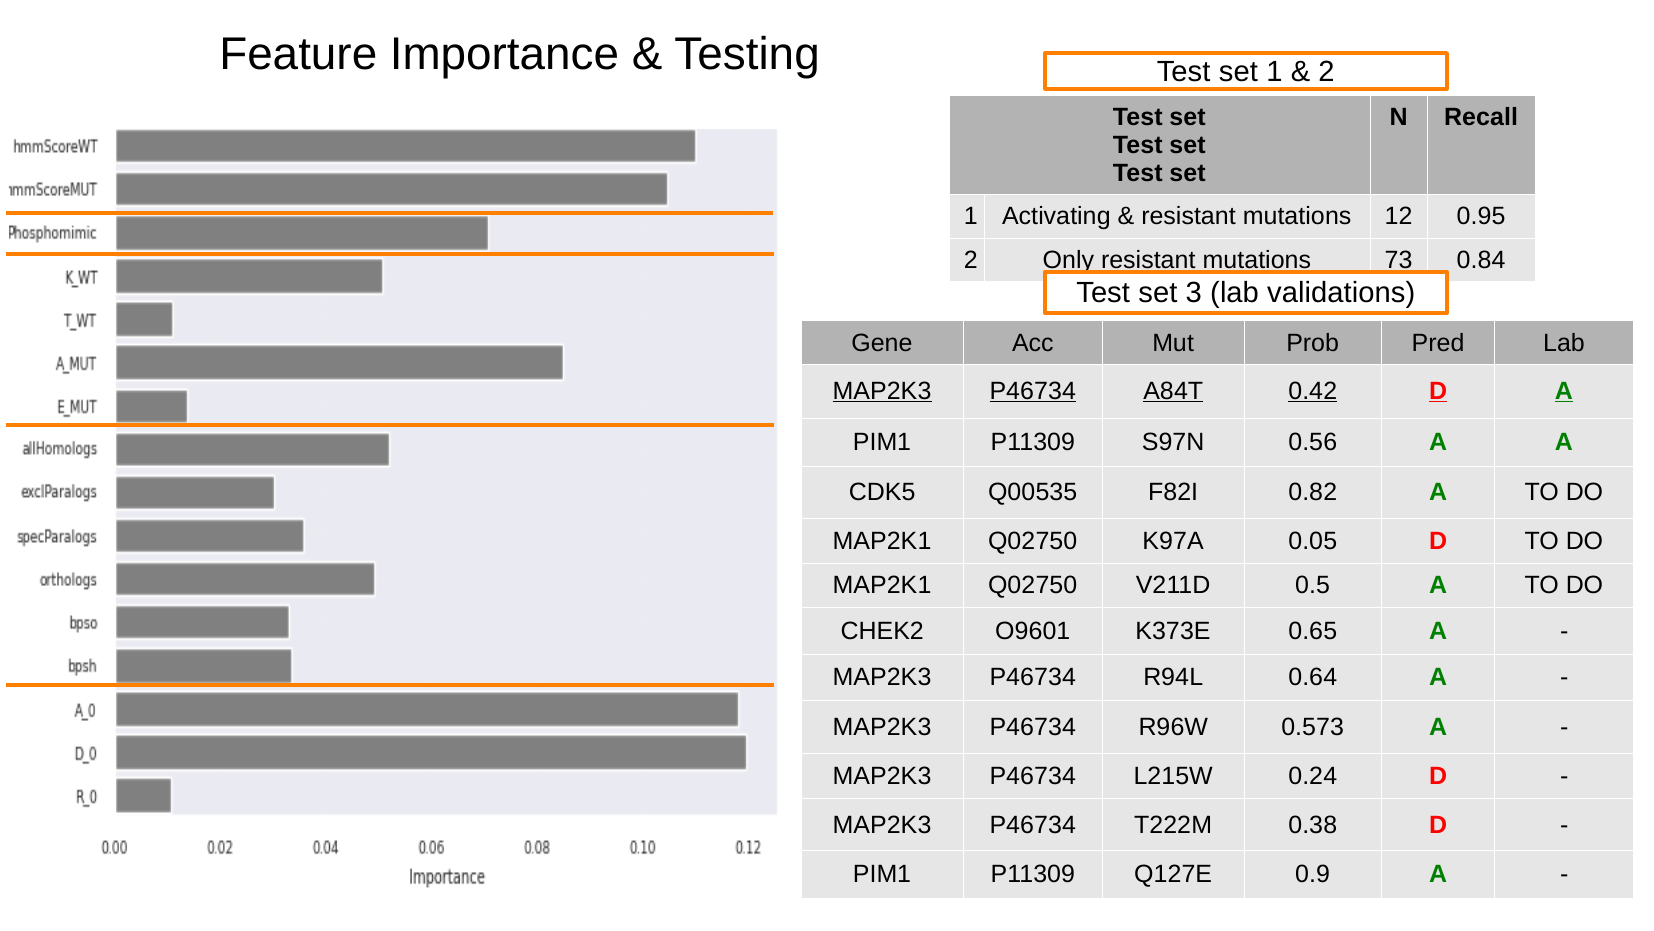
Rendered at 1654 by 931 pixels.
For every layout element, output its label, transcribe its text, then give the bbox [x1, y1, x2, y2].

table_cell S97N [1103, 419, 1244, 466]
table_cell K373E [1103, 608, 1244, 654]
table_cell CHEK2 [802, 608, 963, 654]
table_cell A [1495, 419, 1633, 466]
table_cell 0.24 [1245, 754, 1381, 798]
picture [8, 129, 784, 898]
table_cell K97A [1103, 519, 1244, 563]
table_cell Q00535 [964, 467, 1102, 518]
table_cell D [1382, 519, 1494, 563]
table_cell Activating & resistant mutations [985, 195, 1370, 238]
table_cell 0.5 [1245, 564, 1381, 607]
table_cell PIM1 [802, 419, 963, 466]
table_cell - [1495, 701, 1633, 753]
table_cell 1 [950, 195, 984, 238]
text_box Test set 1 & 2 [1045, 53, 1447, 89]
table_cell V211D [1103, 564, 1244, 607]
table_cell MAP2K3 [802, 754, 963, 798]
table_header N [1371, 96, 1427, 194]
table_cell R96W [1103, 701, 1244, 753]
table_cell TO DO [1495, 519, 1633, 563]
table_cell MAP2K3 [802, 365, 963, 418]
table_header Acc [964, 321, 1102, 364]
table_cell P11309 [964, 851, 1102, 898]
table_header Recall [1428, 96, 1535, 194]
table_cell 0.05 [1245, 519, 1381, 563]
table_cell 0.38 [1245, 799, 1381, 850]
table_cell Only resistant mutations [985, 239, 1370, 281]
table_cell A [1382, 419, 1494, 466]
table_cell D [1382, 754, 1494, 798]
table_header Lab [1495, 321, 1633, 364]
table_cell A84T [1103, 365, 1244, 418]
table_cell 0.84 [1428, 239, 1535, 281]
table_cell P46734 [964, 754, 1102, 798]
table_header Pred [1382, 321, 1494, 364]
table_cell A [1495, 365, 1633, 418]
table_cell Q127E [1103, 851, 1244, 898]
table_cell D [1382, 799, 1494, 850]
table_cell - [1495, 655, 1633, 700]
table_cell L215W [1103, 754, 1244, 798]
table_cell 2 [950, 239, 984, 281]
table_cell 0.56 [1245, 419, 1381, 466]
text_box Test set 3 (lab validations) [1045, 271, 1447, 313]
title Feature Importance & Testing [82, 11, 957, 96]
table_cell 0.65 [1245, 608, 1381, 654]
table_cell 12 [1371, 195, 1427, 238]
table_header Mut [1103, 321, 1244, 364]
table_cell - [1495, 799, 1633, 850]
table_cell MAP2K1 [802, 564, 963, 607]
table_cell TO DO [1495, 564, 1633, 607]
table_cell A [1382, 655, 1494, 700]
table_cell Q02750 [964, 564, 1102, 607]
table_cell A [1382, 608, 1494, 654]
table_header Gene [802, 321, 963, 364]
table_cell MAP2K3 [802, 701, 963, 753]
table_header Test set Test set [950, 96, 1370, 194]
table_cell PIM1 [802, 851, 963, 898]
table_cell MAP2K3 [802, 655, 963, 700]
table_cell A [1382, 467, 1494, 518]
table_cell A [1382, 701, 1494, 753]
table_cell T222M [1103, 799, 1244, 850]
table_cell A [1382, 564, 1494, 607]
table_cell P46734 [964, 365, 1102, 418]
table_cell - [1495, 608, 1633, 654]
table_cell P11309 [964, 419, 1102, 466]
table_cell - [1495, 754, 1633, 798]
table_cell - [1495, 851, 1633, 898]
table_cell A [1382, 851, 1494, 898]
table_cell P46734 [964, 655, 1102, 700]
table_cell D [1382, 365, 1494, 418]
table_cell MAP2K3 [802, 799, 963, 850]
table_cell 0.573 [1245, 701, 1381, 753]
table_cell 0.64 [1245, 655, 1381, 700]
table_cell MAP2K1 [802, 519, 963, 563]
table_cell O9601 [964, 608, 1102, 654]
table_header Prob [1245, 321, 1381, 364]
table_cell Q02750 [964, 519, 1102, 563]
table_cell 73 [1371, 239, 1427, 271]
table_cell 0.9 [1245, 851, 1381, 898]
table_cell P46734 [964, 799, 1102, 850]
table_cell 0.95 [1428, 195, 1535, 238]
table_cell TO DO [1495, 467, 1633, 518]
table_cell 0.42 [1245, 365, 1381, 418]
table_cell R94L [1103, 655, 1244, 700]
table_cell CDK5 [802, 467, 963, 518]
table_cell 0.82 [1245, 467, 1381, 518]
table_cell F82I [1103, 467, 1244, 518]
table_cell P46734 [964, 701, 1102, 753]
